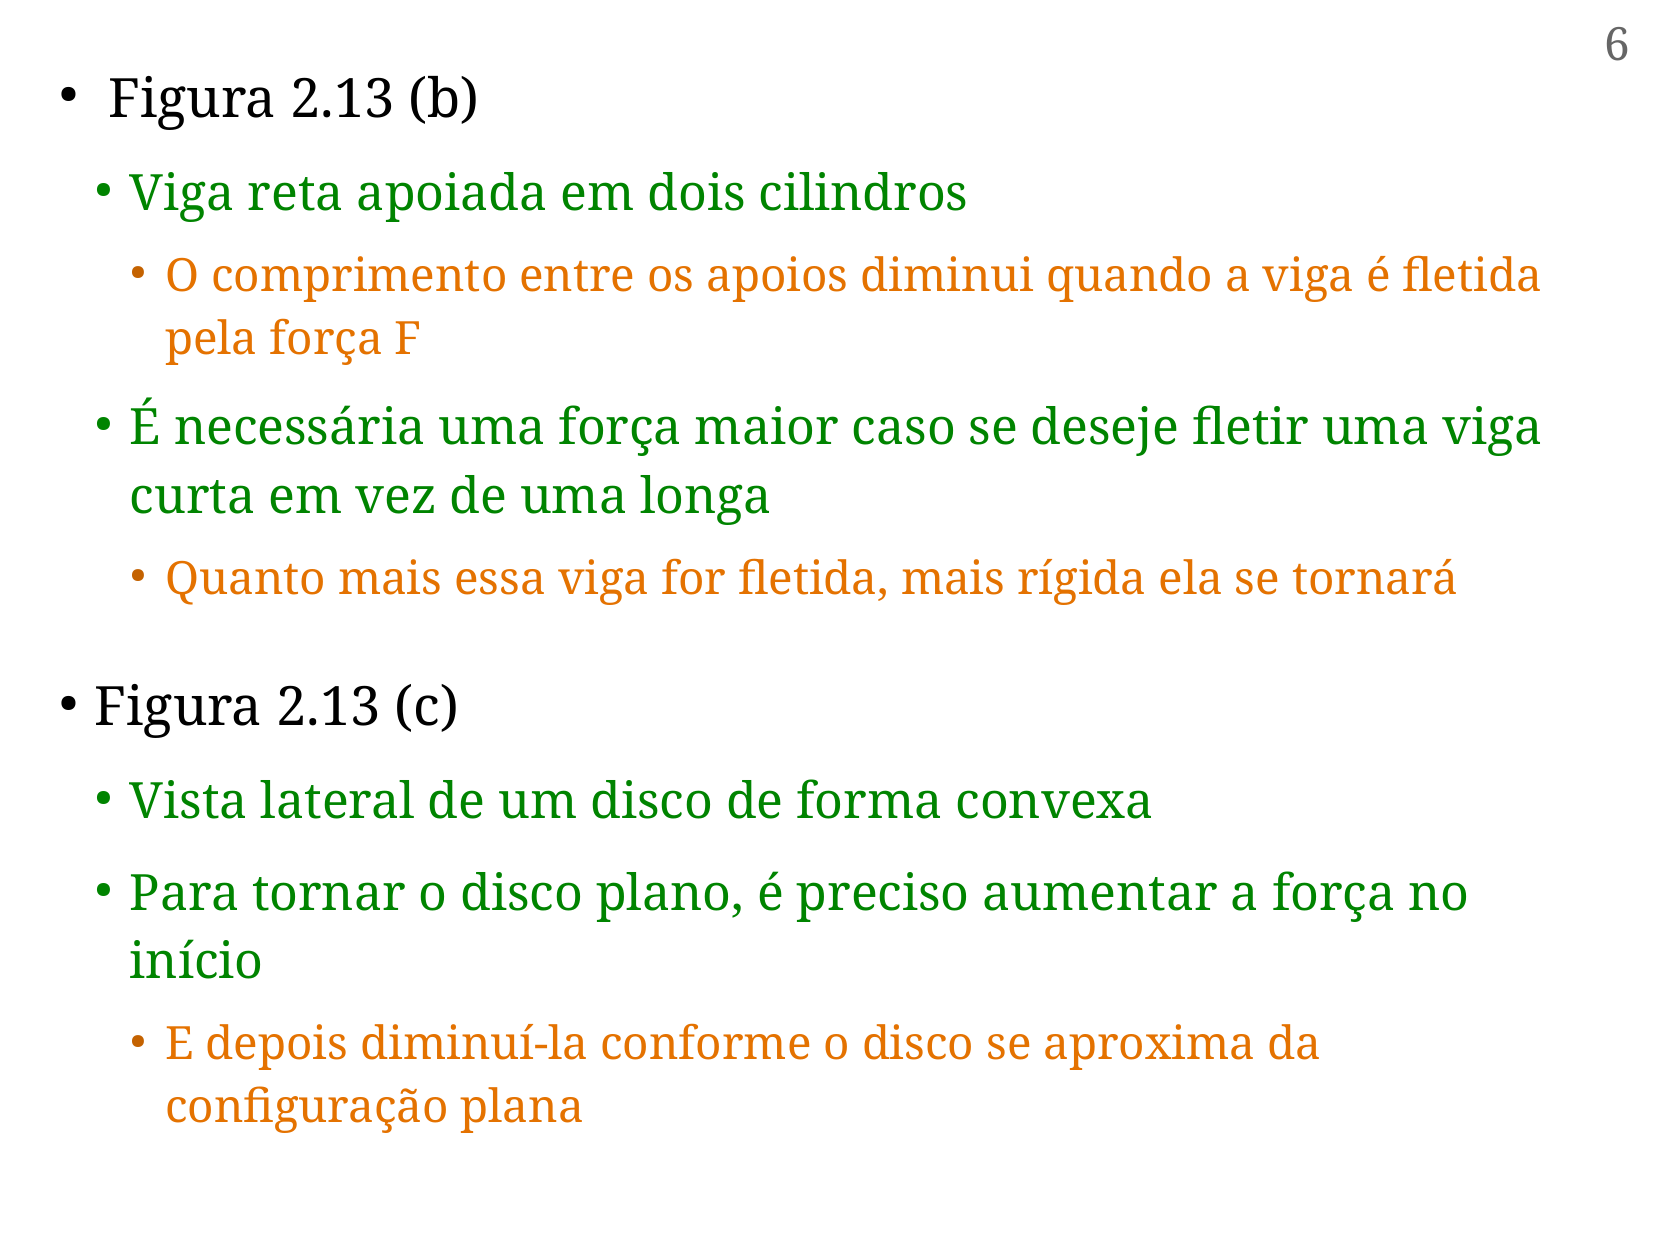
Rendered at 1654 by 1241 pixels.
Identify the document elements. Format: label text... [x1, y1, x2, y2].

list Figura 2.13 (b) Viga reta apoiada em dois cilindros O comprimento entre os apoios diminui quando a viga é fletida pela força F É necessária uma força maior caso se deseje fletir uma viga curta em vez de uma longa Quanto mais essa viga for fletida, mais rígida ela se tornará Figura 2.13 (c) Vista lateral de um disco de forma convexa Para tornar o disco plano, é preciso aumentar a força no início E depois diminuí-la conforme o disco se aproxima da configuração plana [59, 59, 1595, 1211]
